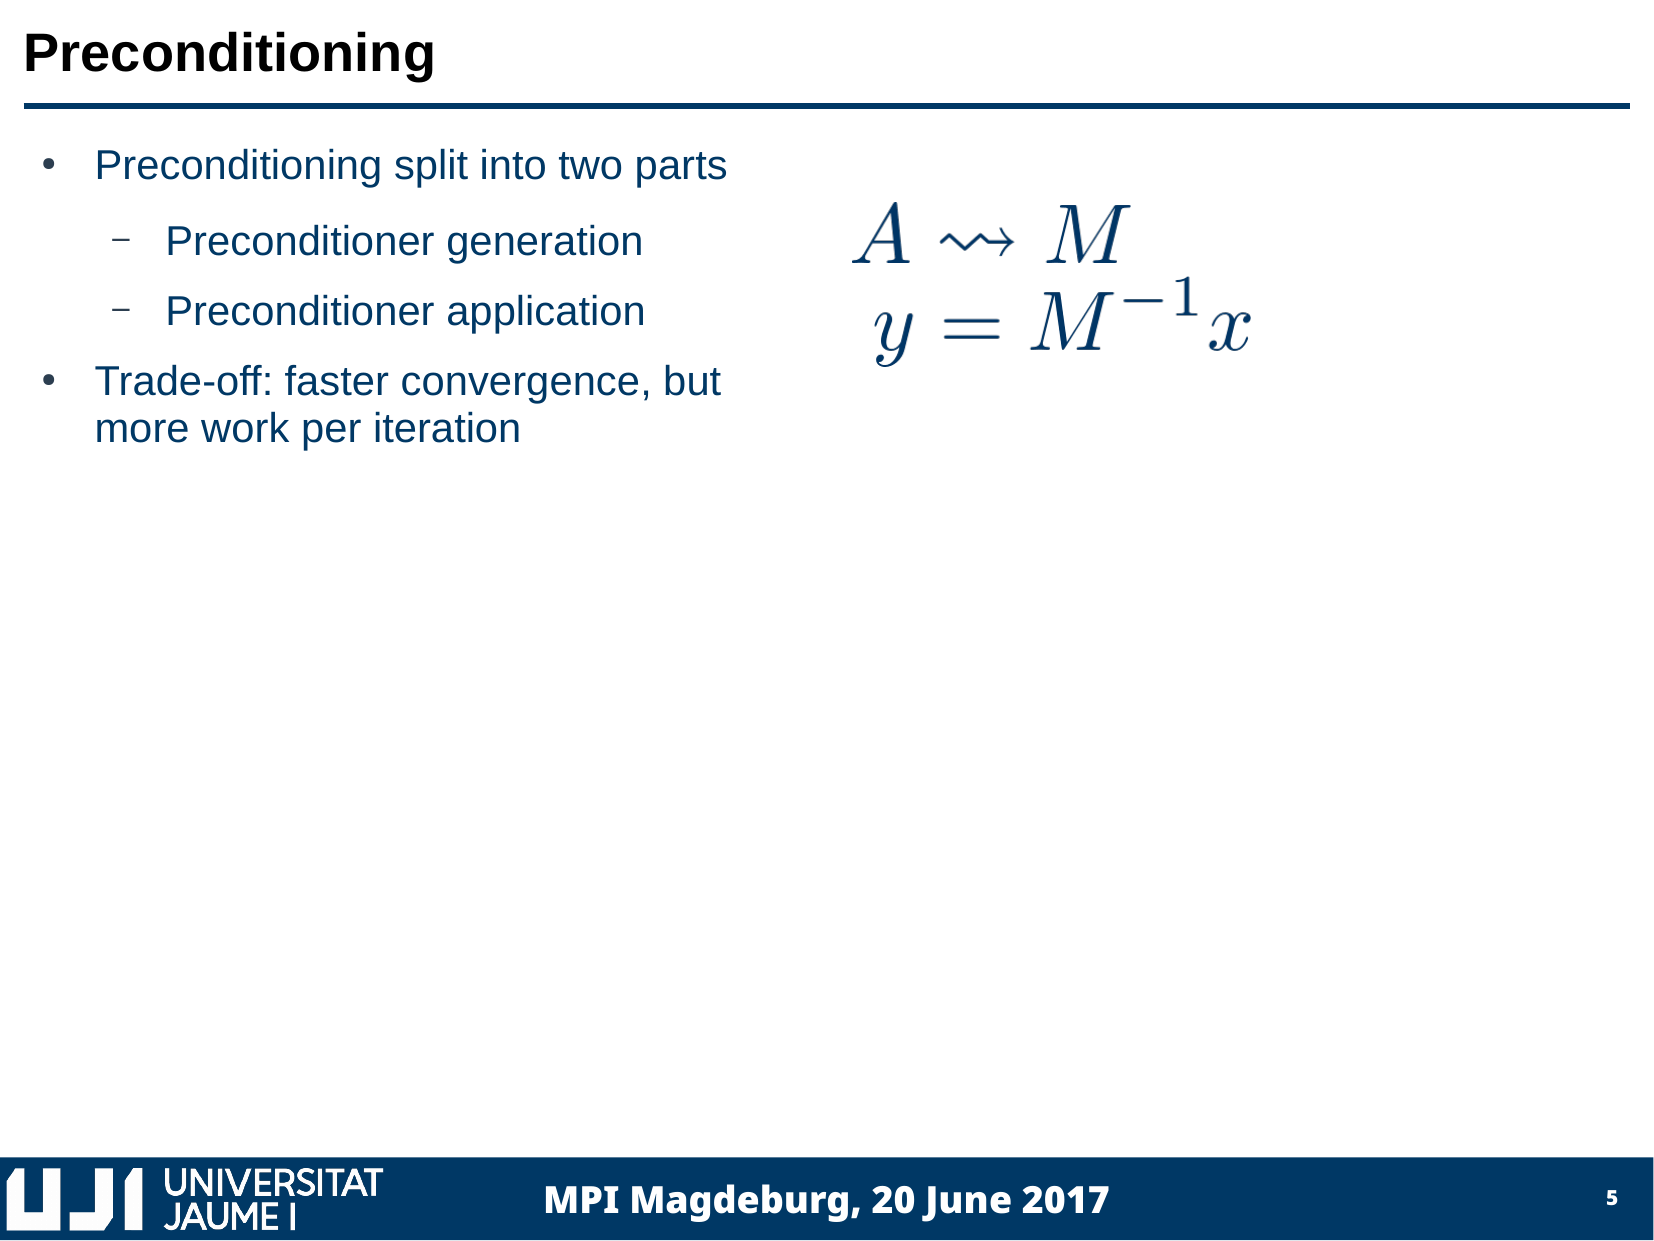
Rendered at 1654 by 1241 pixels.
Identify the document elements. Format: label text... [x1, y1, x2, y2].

picture [874, 276, 1251, 367]
title Preconditioning [23, 0, 1630, 107]
picture [0, 1158, 390, 1241]
list Preconditioning split into two parts Preconditioner generation Preconditioner application Trade-off: faster convergence, but more work per iteration [23, 141, 808, 1134]
picture [852, 202, 1131, 263]
